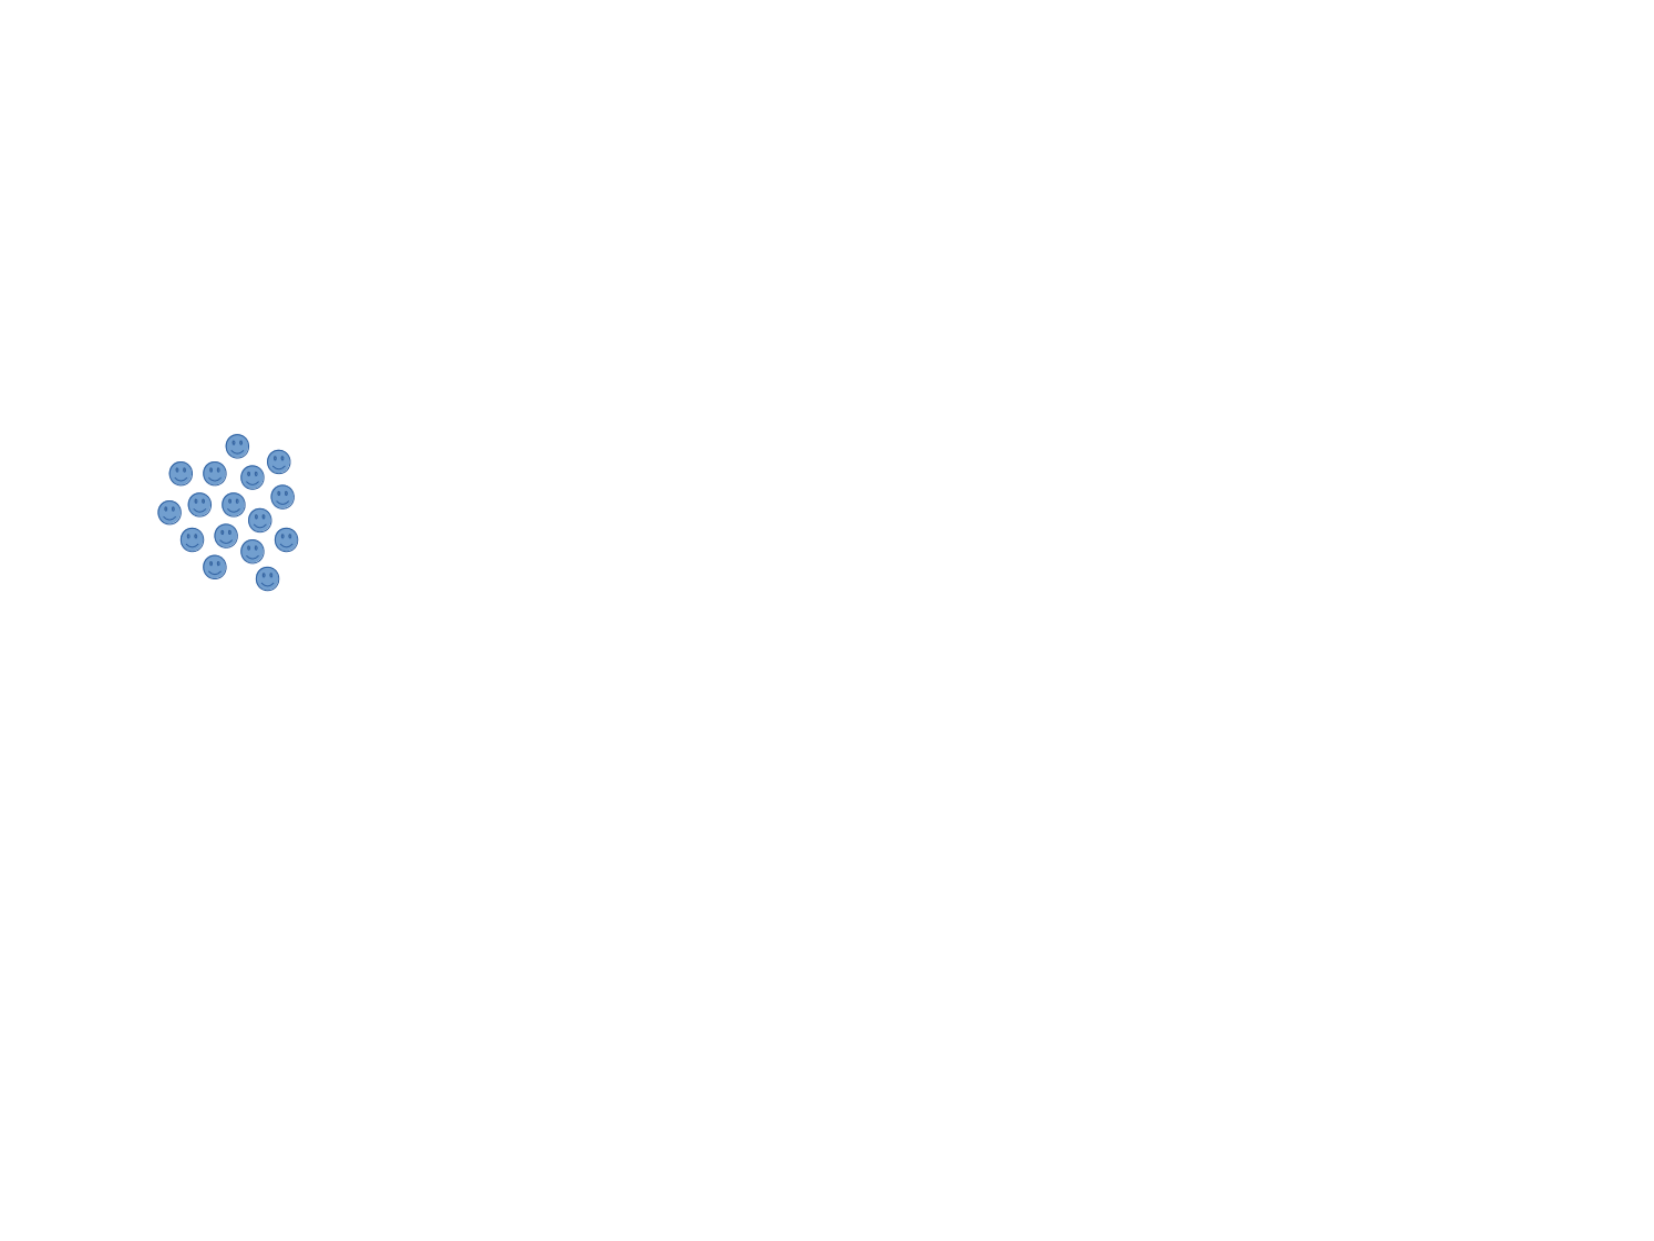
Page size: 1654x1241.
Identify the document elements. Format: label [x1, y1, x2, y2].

picture [82, 49, 1583, 1063]
